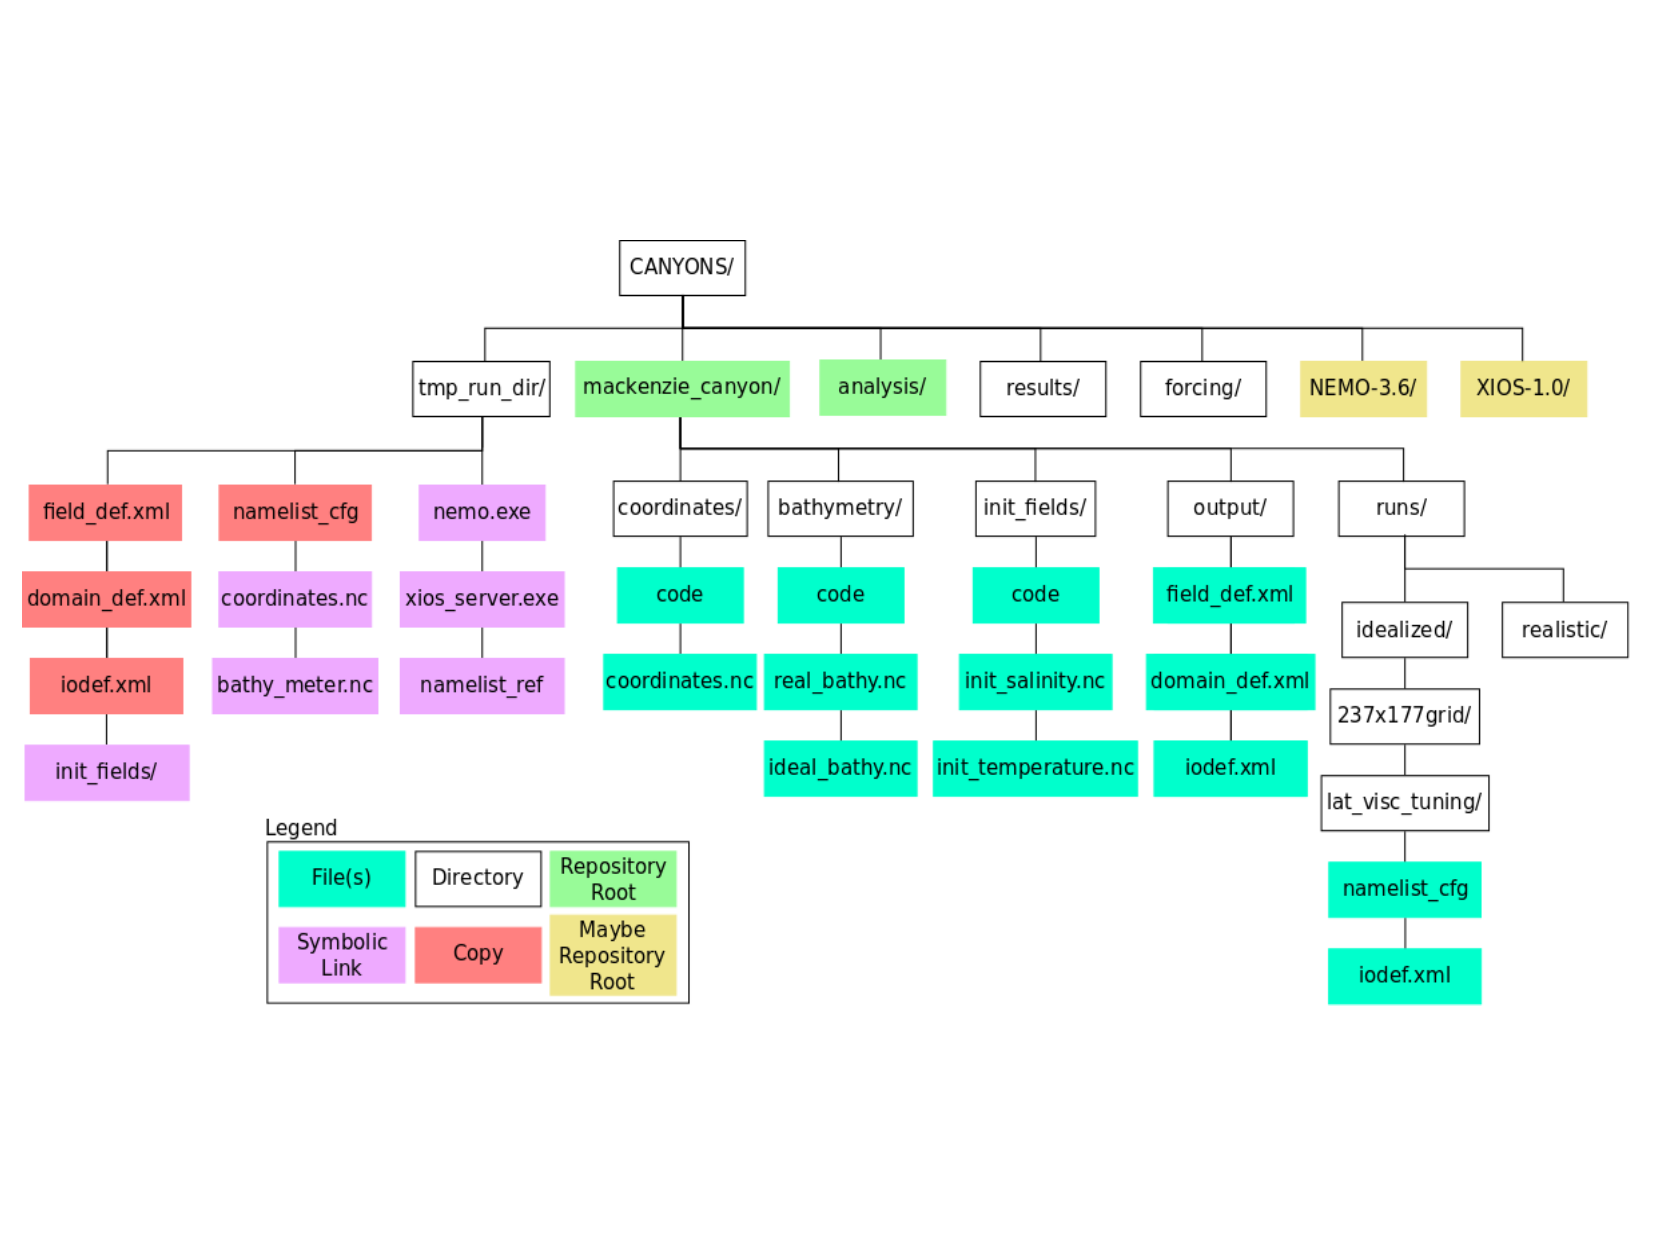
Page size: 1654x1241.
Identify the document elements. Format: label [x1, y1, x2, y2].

picture [22, 240, 1630, 1006]
